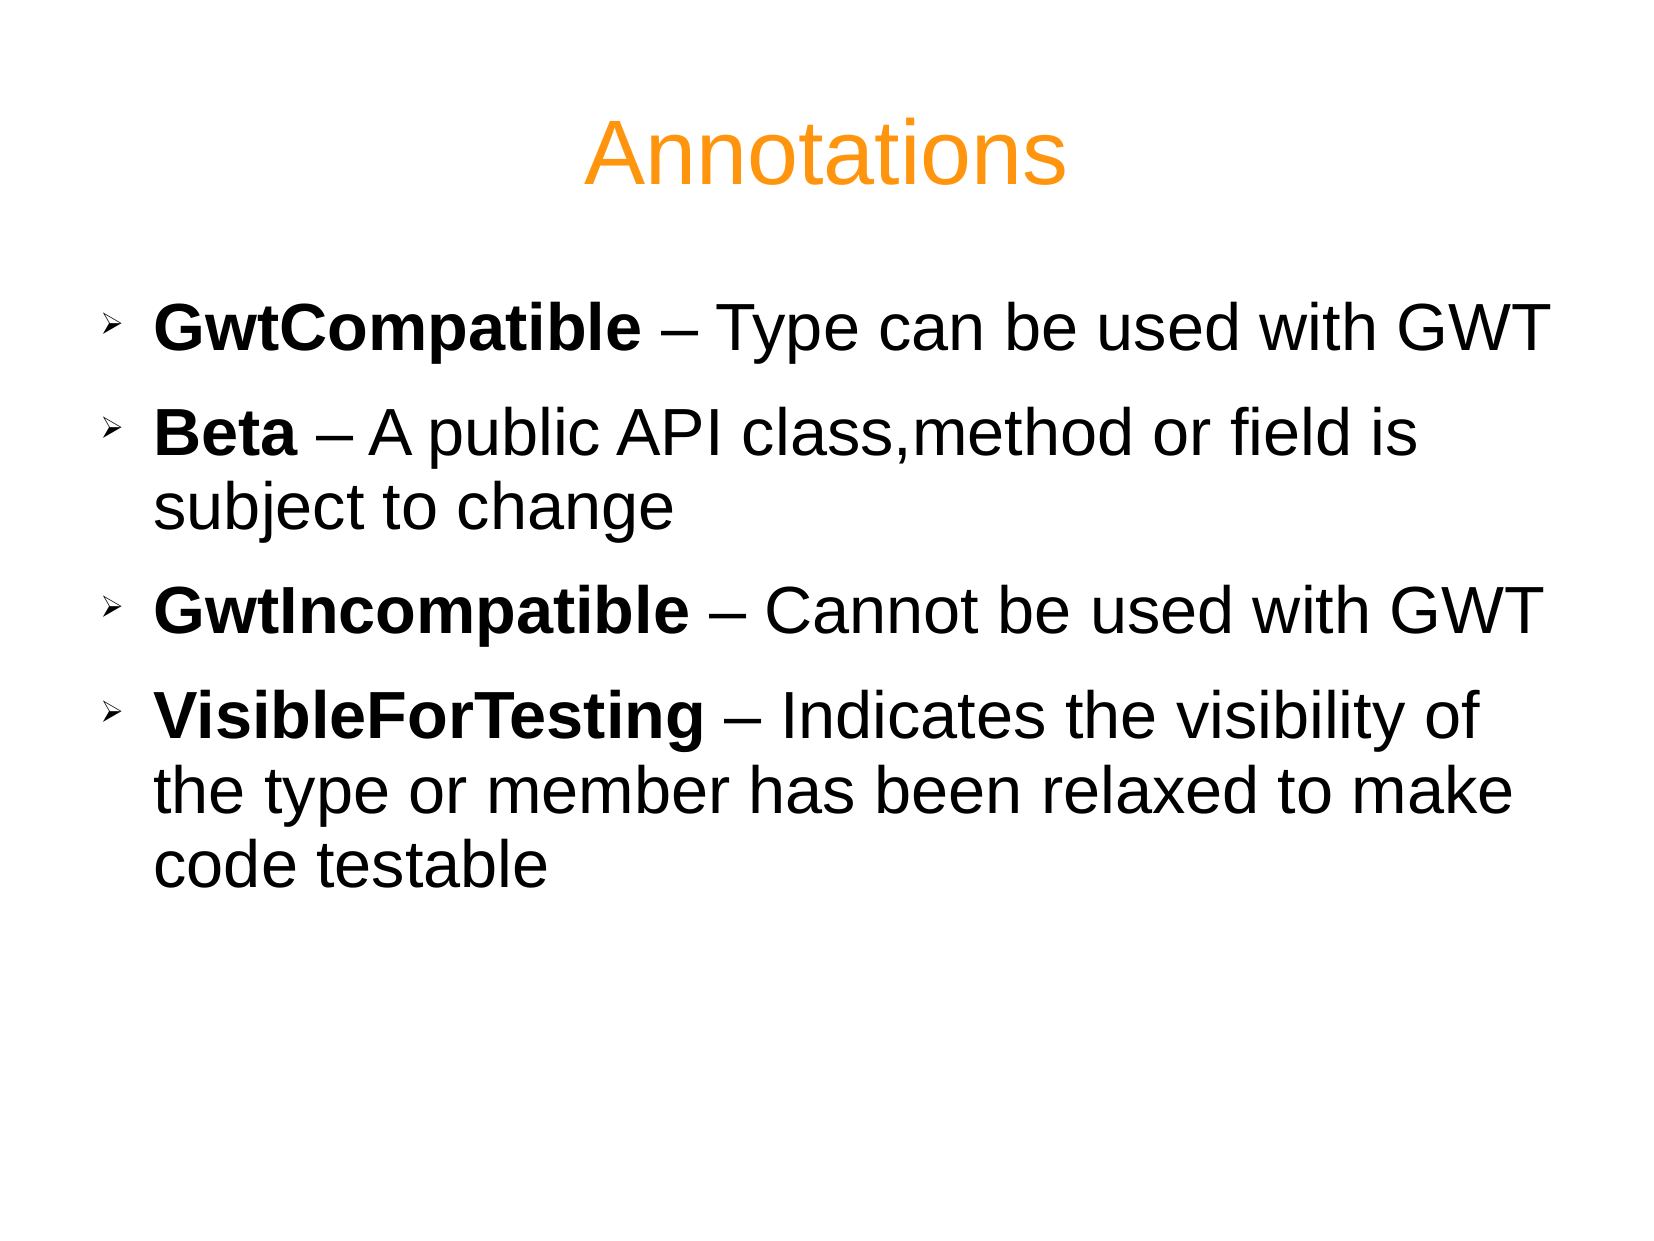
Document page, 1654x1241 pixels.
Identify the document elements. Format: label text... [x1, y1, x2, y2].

list GwtCompatible – Type can be used with GWT Beta – A public API class,method or field is subject to change GwtIncompatible – Cannot be used with GWT VisibleForTesting – Indicates the visibility of the type or member has been relaxed to make code testable [82, 290, 1571, 1010]
title Annotations [82, 49, 1571, 257]
